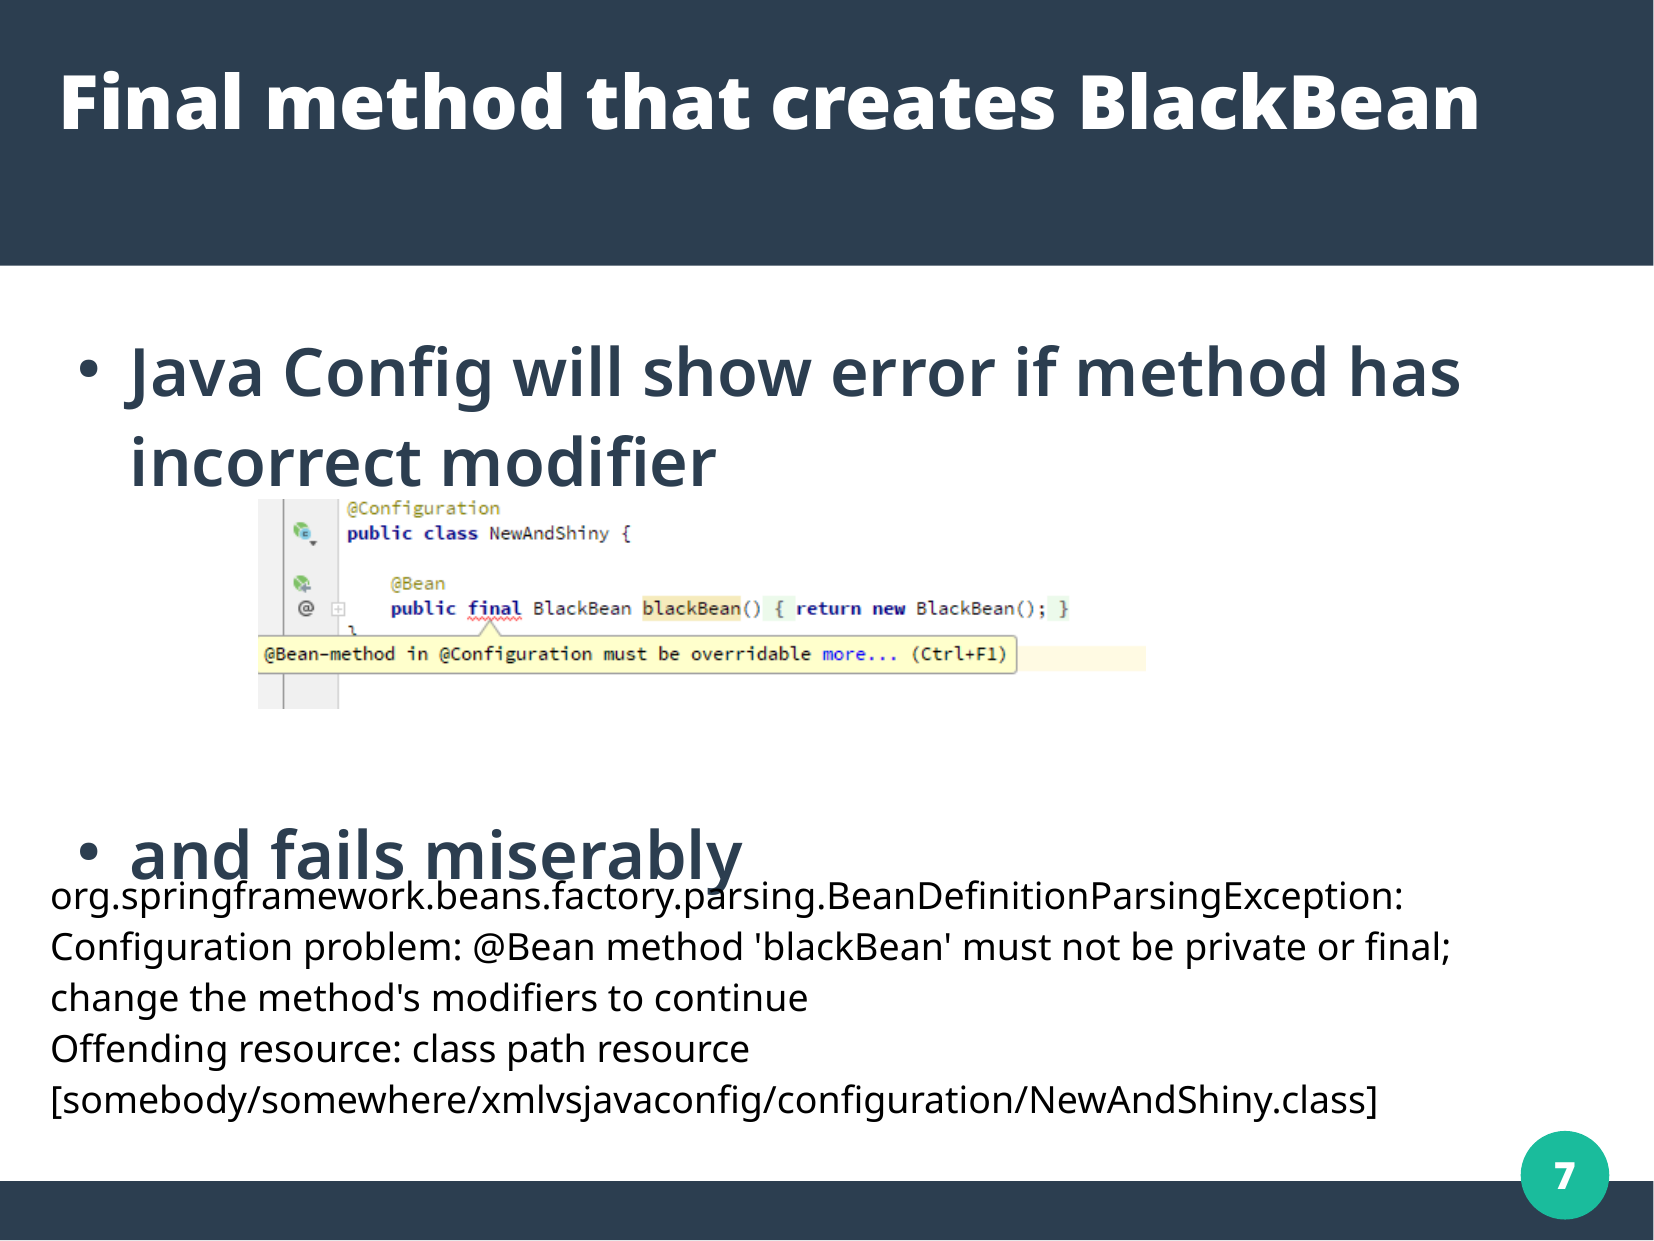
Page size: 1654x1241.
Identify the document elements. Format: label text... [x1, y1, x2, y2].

list Java Config will show error if method has incorrect modifier and fails miserably [59, 324, 1595, 1152]
text_box org.springframework.beans.factory.parsing.BeanDefinitionParsingException: Configuration problem: @Bean method 'blackBean' must not be private or final; change the method's modifiers to continue Offending resource: class path resource [somebody/somewhere/xmlvsjavaconfig/configuration/NewAndShiny.class] [35, 862, 1583, 1114]
title Final method that creates BlackBean [59, 49, 1595, 207]
picture [258, 499, 1146, 709]
